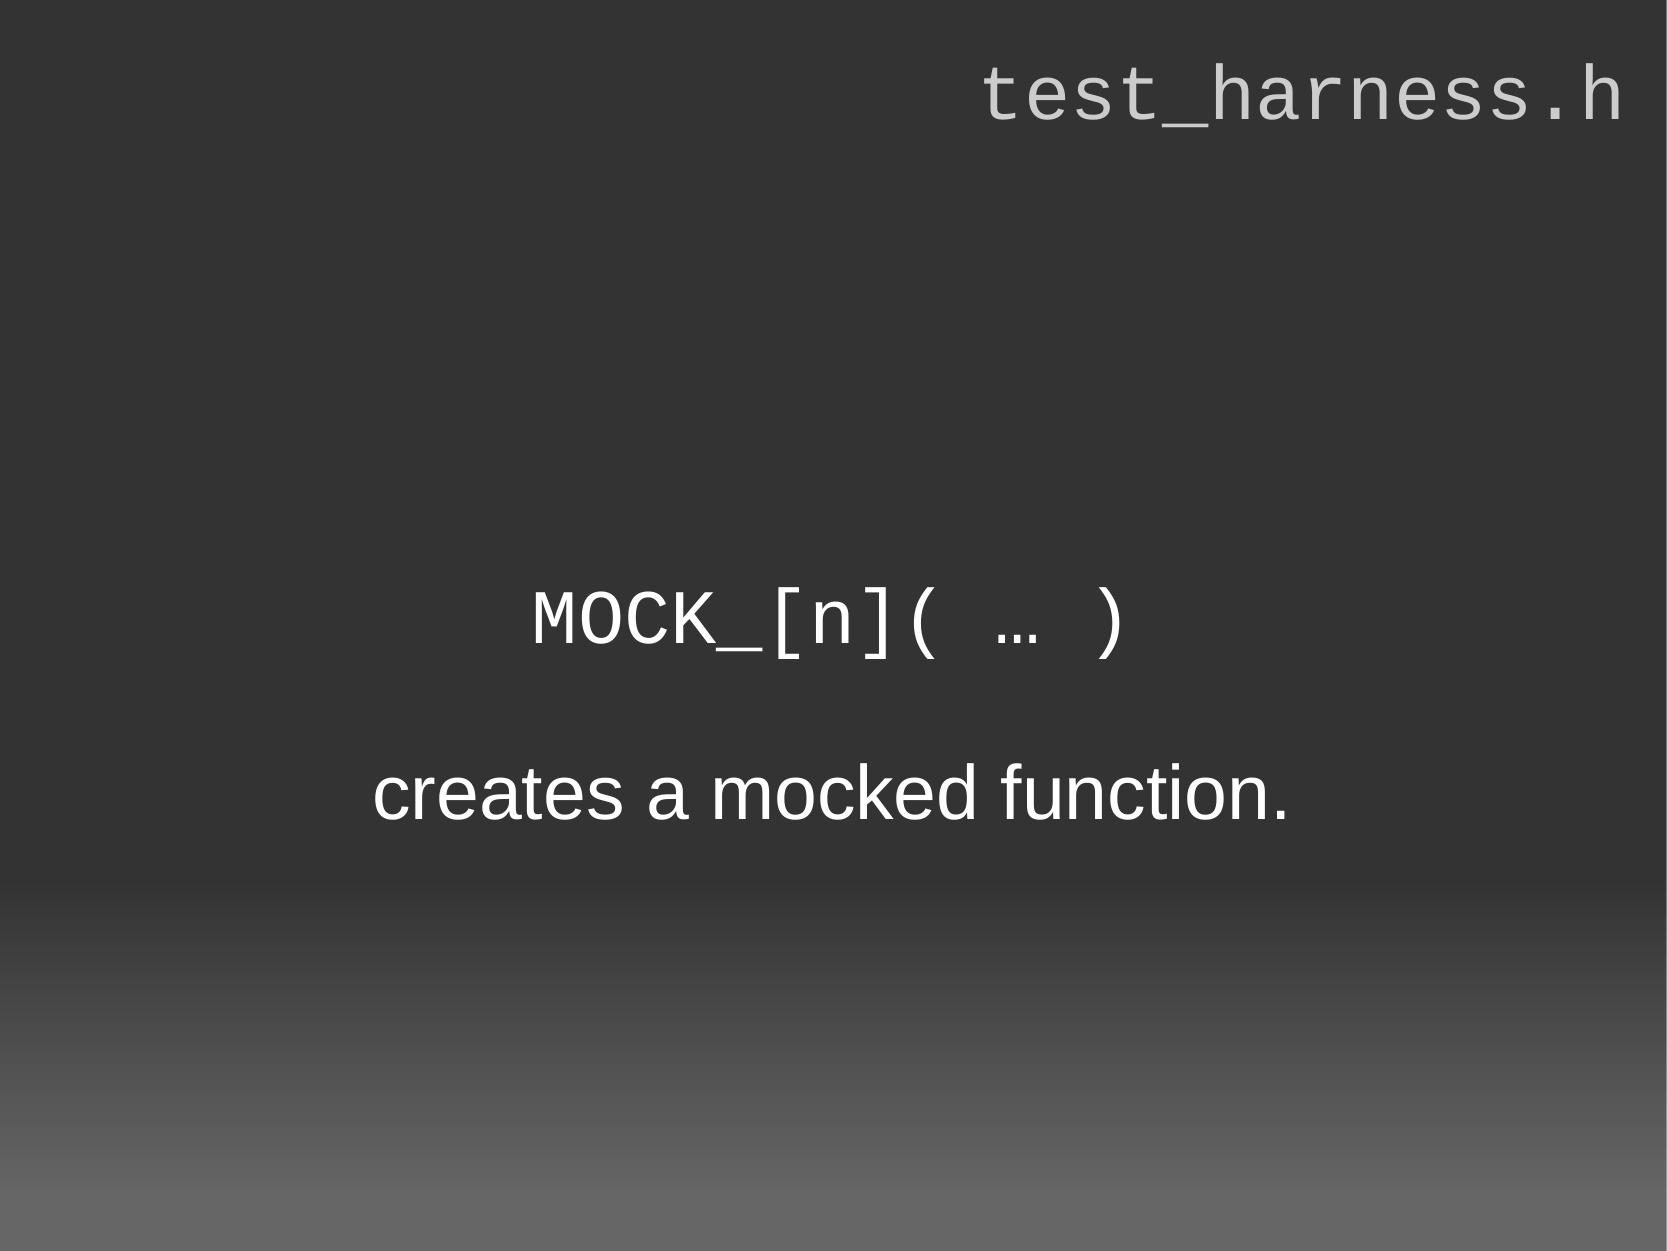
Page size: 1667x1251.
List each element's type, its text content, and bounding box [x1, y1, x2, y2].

title test_harness.h [39, 49, 1626, 240]
list MOCK_[n]( … ) creates a mocked function. [39, 299, 1626, 1199]
picture [0, 0, 1667, 1251]
